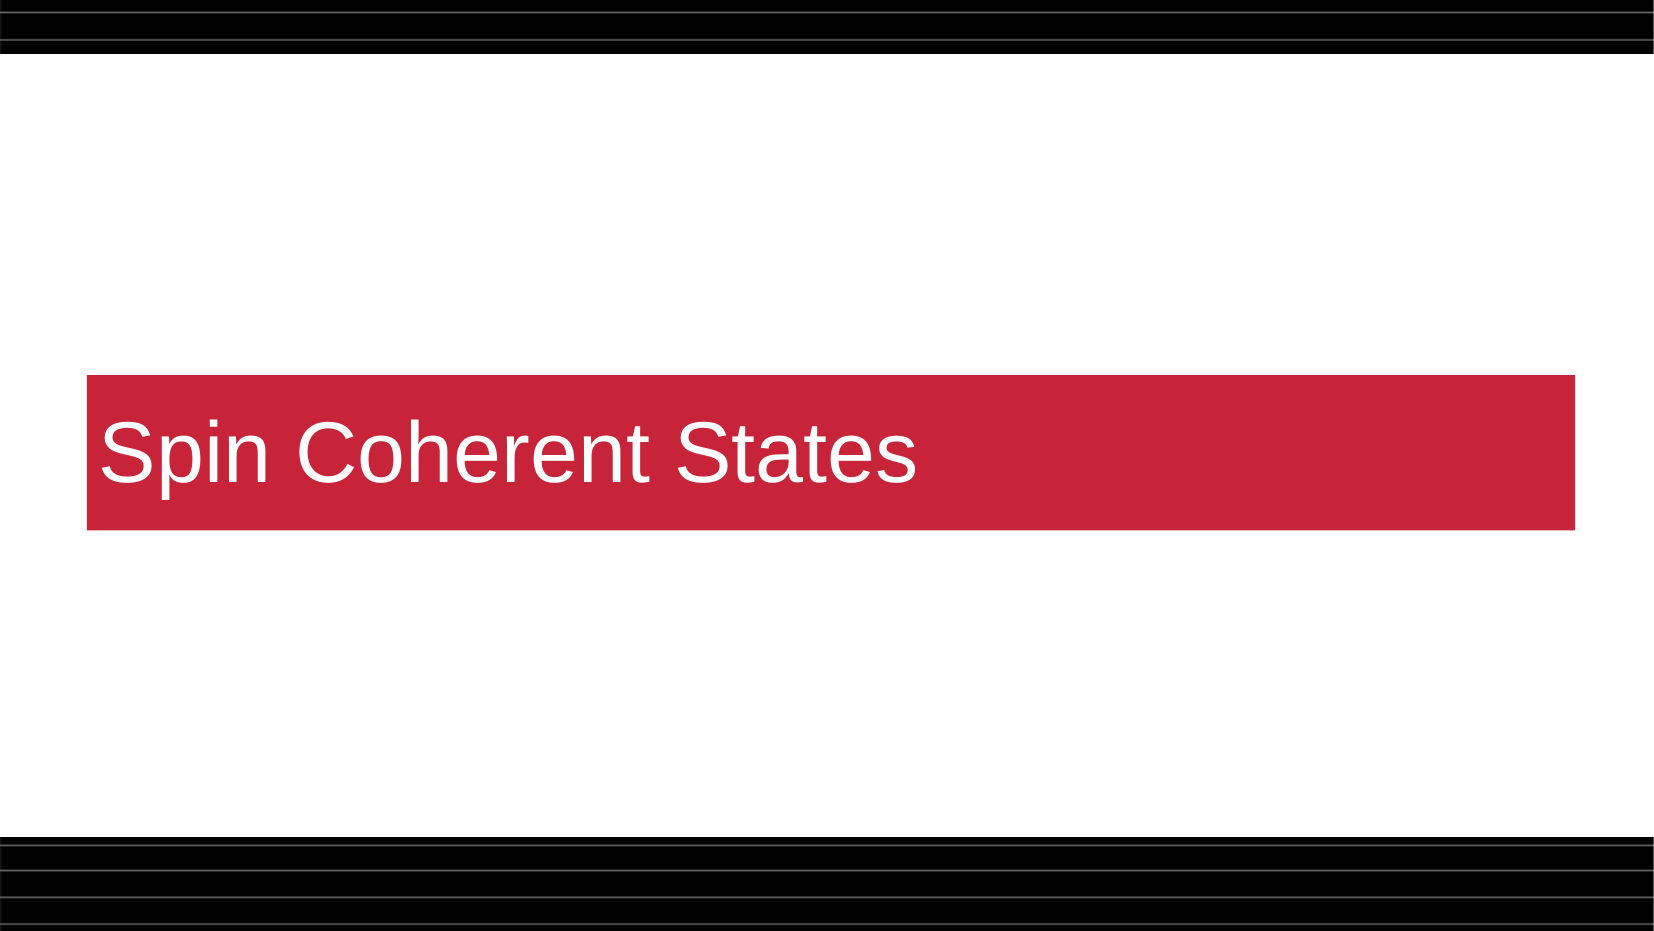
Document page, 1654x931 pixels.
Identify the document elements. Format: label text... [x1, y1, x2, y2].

title Spin Coherent States [86, 375, 1576, 531]
picture [0, 0, 1654, 54]
picture [0, 837, 1654, 931]
